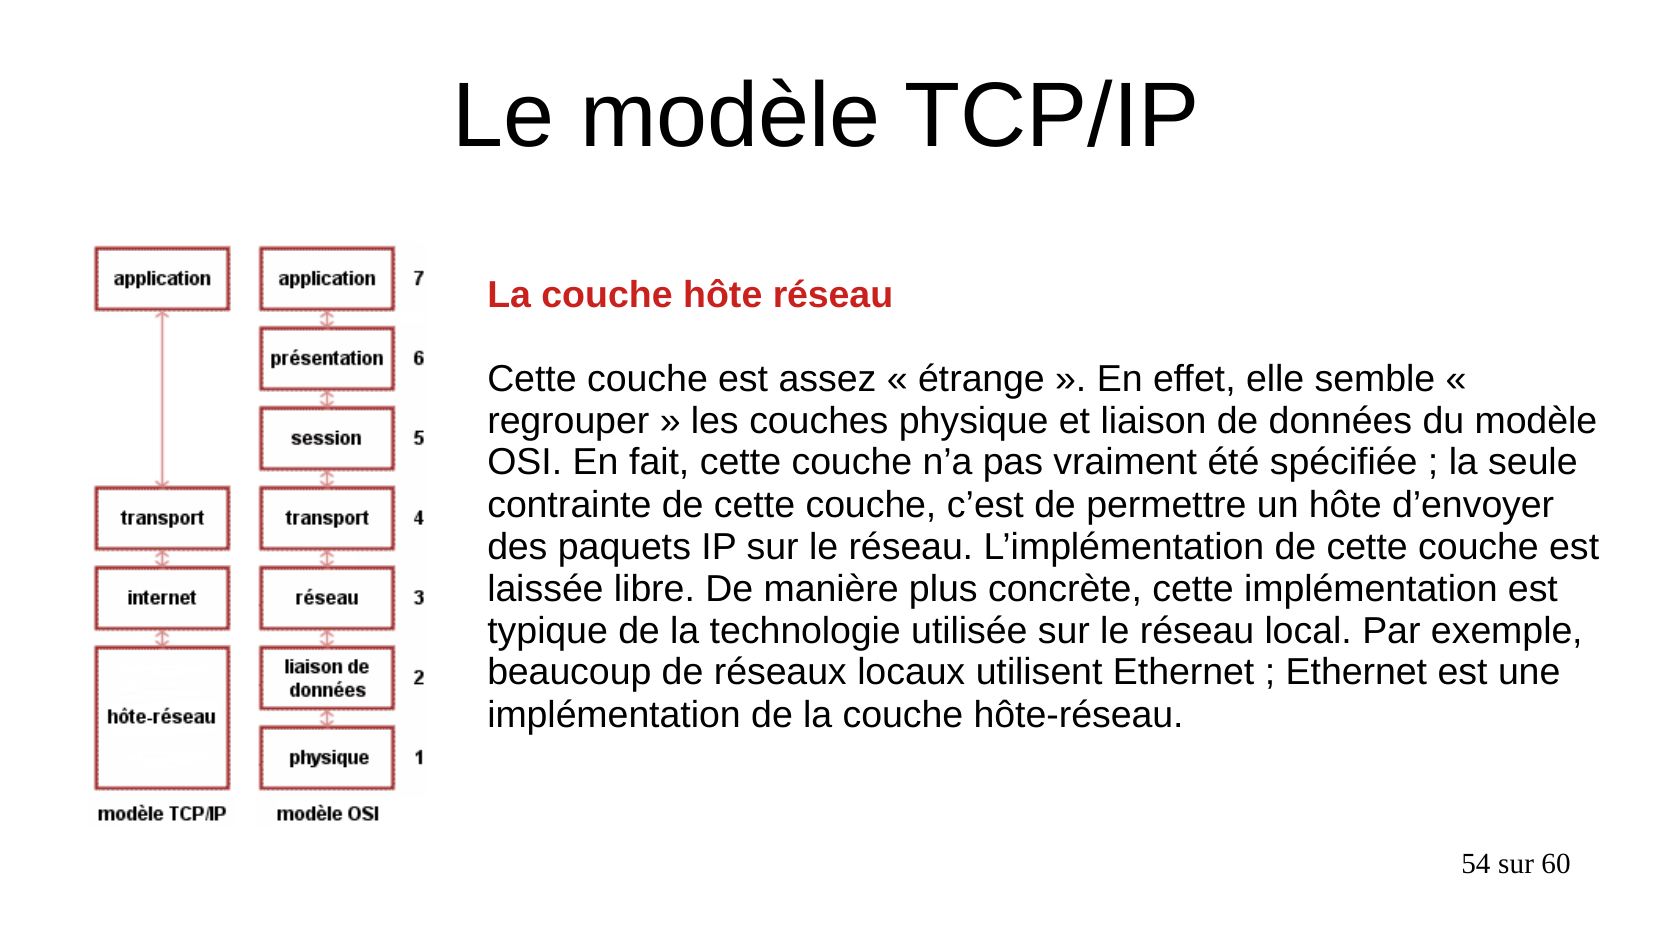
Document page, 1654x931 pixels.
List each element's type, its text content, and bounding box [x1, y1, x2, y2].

title Le modèle TCP/IP [82, 37, 1571, 193]
picture [88, 240, 427, 827]
text_box La couche hôte réseau Cette couche est assez « étrange ». En effet, elle semble « regrouper » les couches physique et liaison de données du modèle OSI. En fait, cette couche n’a pas vraiment été spécifiée ; la seule contrainte de cette couche, c’est de permettre un hôte d’envoyer des paquets IP sur le réseau. L’implémentation de cette couche est laissée libre. De manière plus concrète, cette implémentation est typique de la technologie utilisée sur le réseau local. Par exemple, beaucoup de réseaux locaux utilisent Ethernet ; Ethernet est une implémentation de la couche hôte-réseau. [472, 265, 1625, 911]
